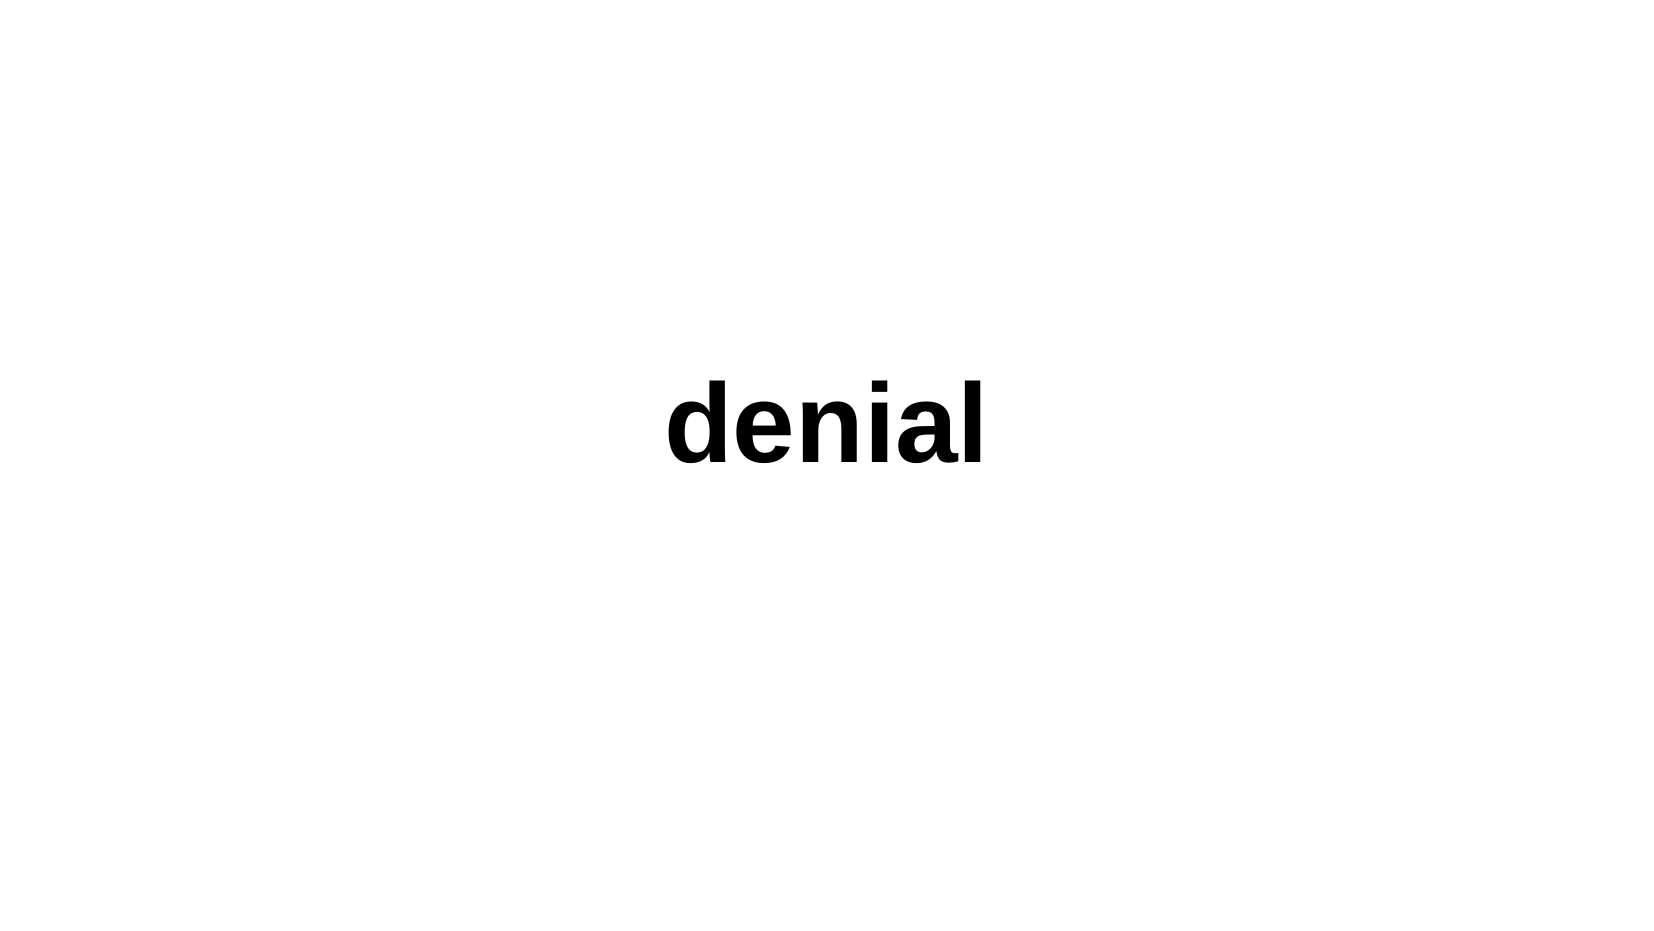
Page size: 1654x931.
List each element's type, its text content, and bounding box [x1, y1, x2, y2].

title denial [82, 345, 1571, 501]
